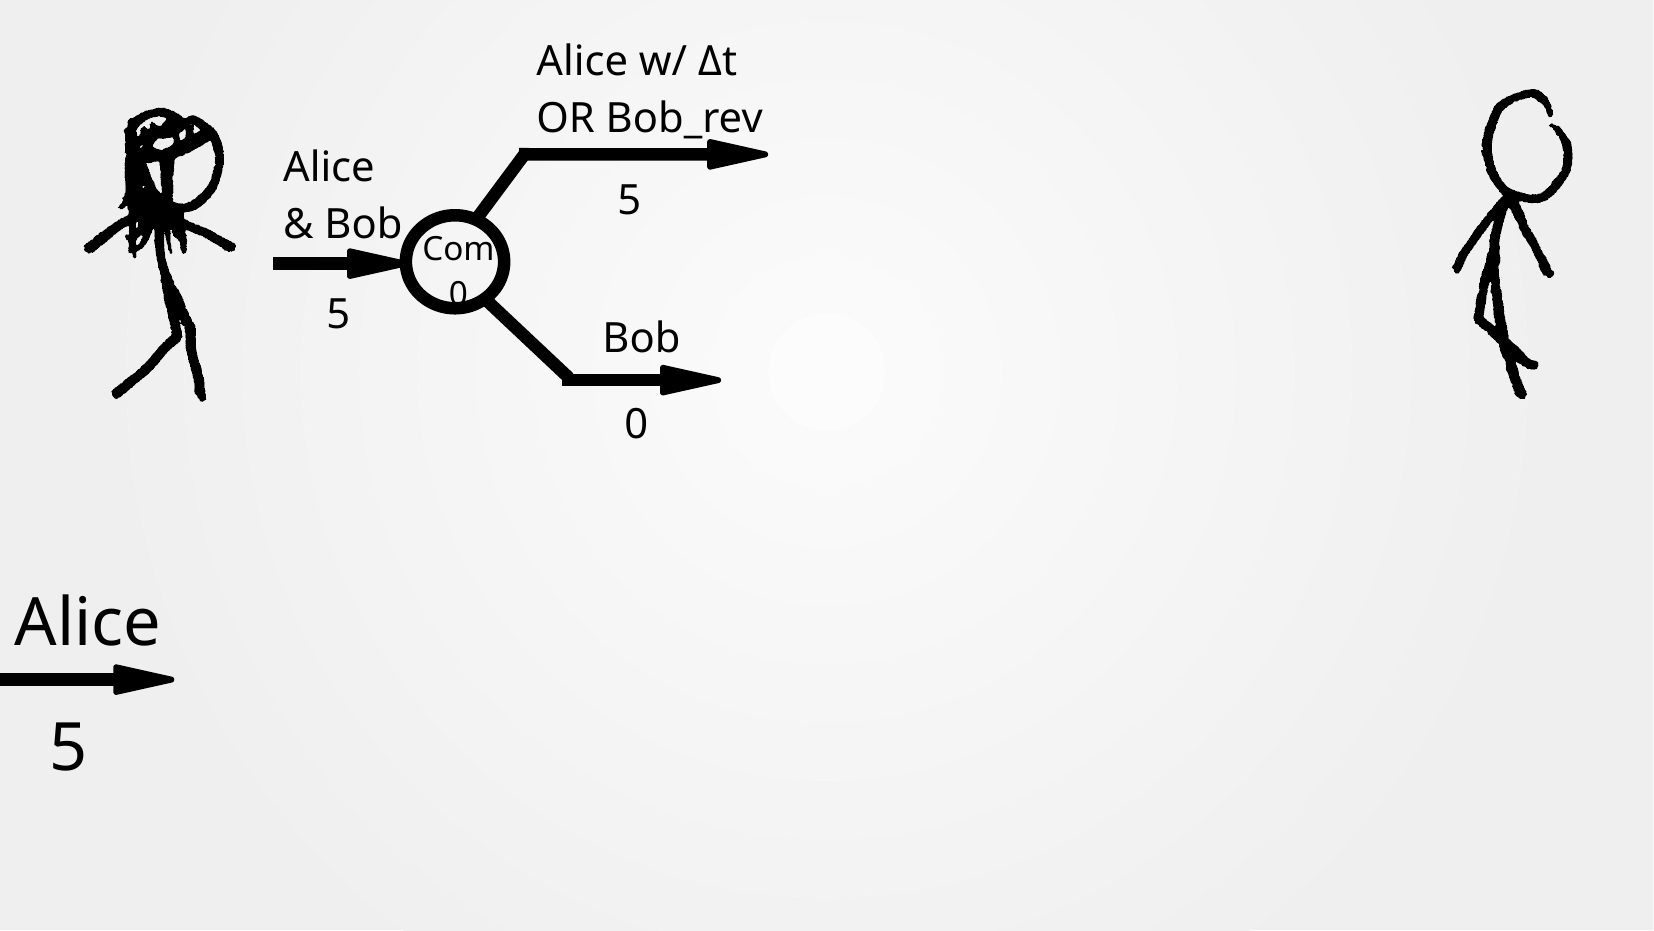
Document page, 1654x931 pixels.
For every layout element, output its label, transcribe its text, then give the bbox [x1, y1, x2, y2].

text_box 5 [602, 162, 657, 233]
text_box Alice w/ Δt OR Bob_rev [521, 23, 781, 139]
text_box 5 [34, 691, 121, 794]
text_box Com 0 [407, 217, 526, 316]
picture [1448, 85, 1576, 402]
text_box Alice [0, 566, 192, 662]
text_box 0 [609, 386, 673, 457]
text_box 5 [311, 276, 367, 347]
text_box Alice & Bob [268, 129, 442, 256]
picture [82, 106, 238, 402]
text_box Bob [587, 300, 698, 366]
